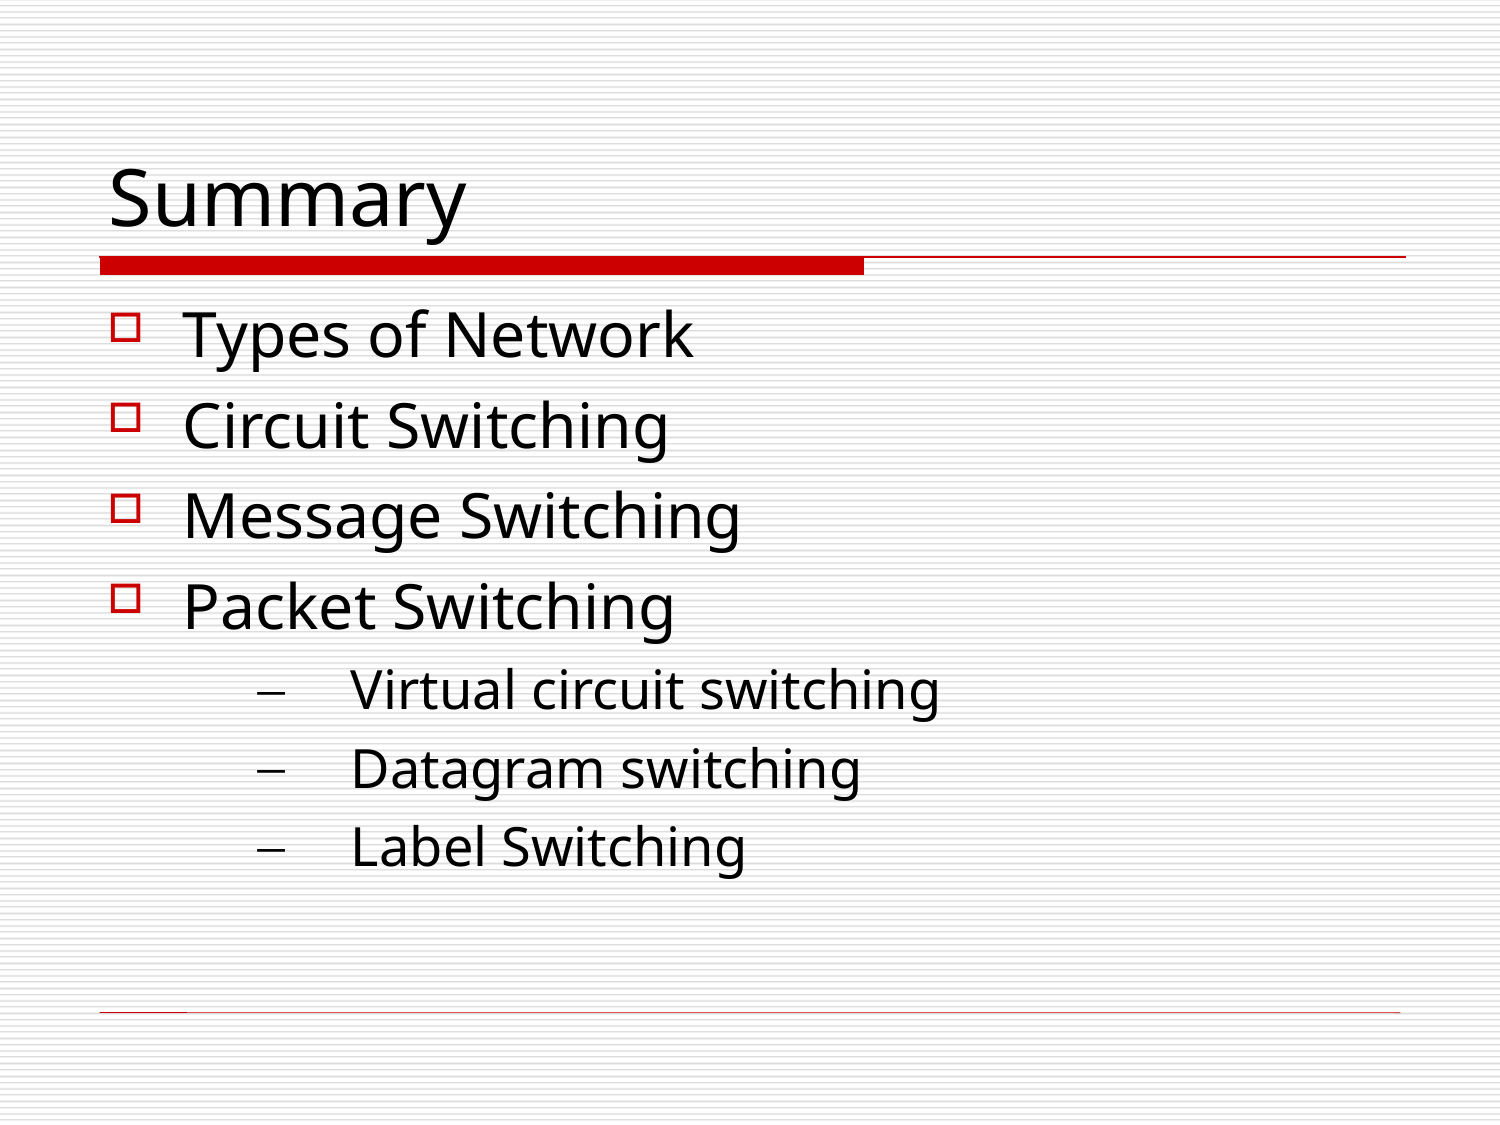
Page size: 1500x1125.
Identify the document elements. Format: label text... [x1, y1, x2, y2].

title Summary [94, 50, 1407, 250]
list Types of Network Circuit Switching Message Switching Packet Switching Virtual circuit switching Datagram switching Label Switching [92, 287, 1406, 988]
picture [0, 0, 1500, 1125]
